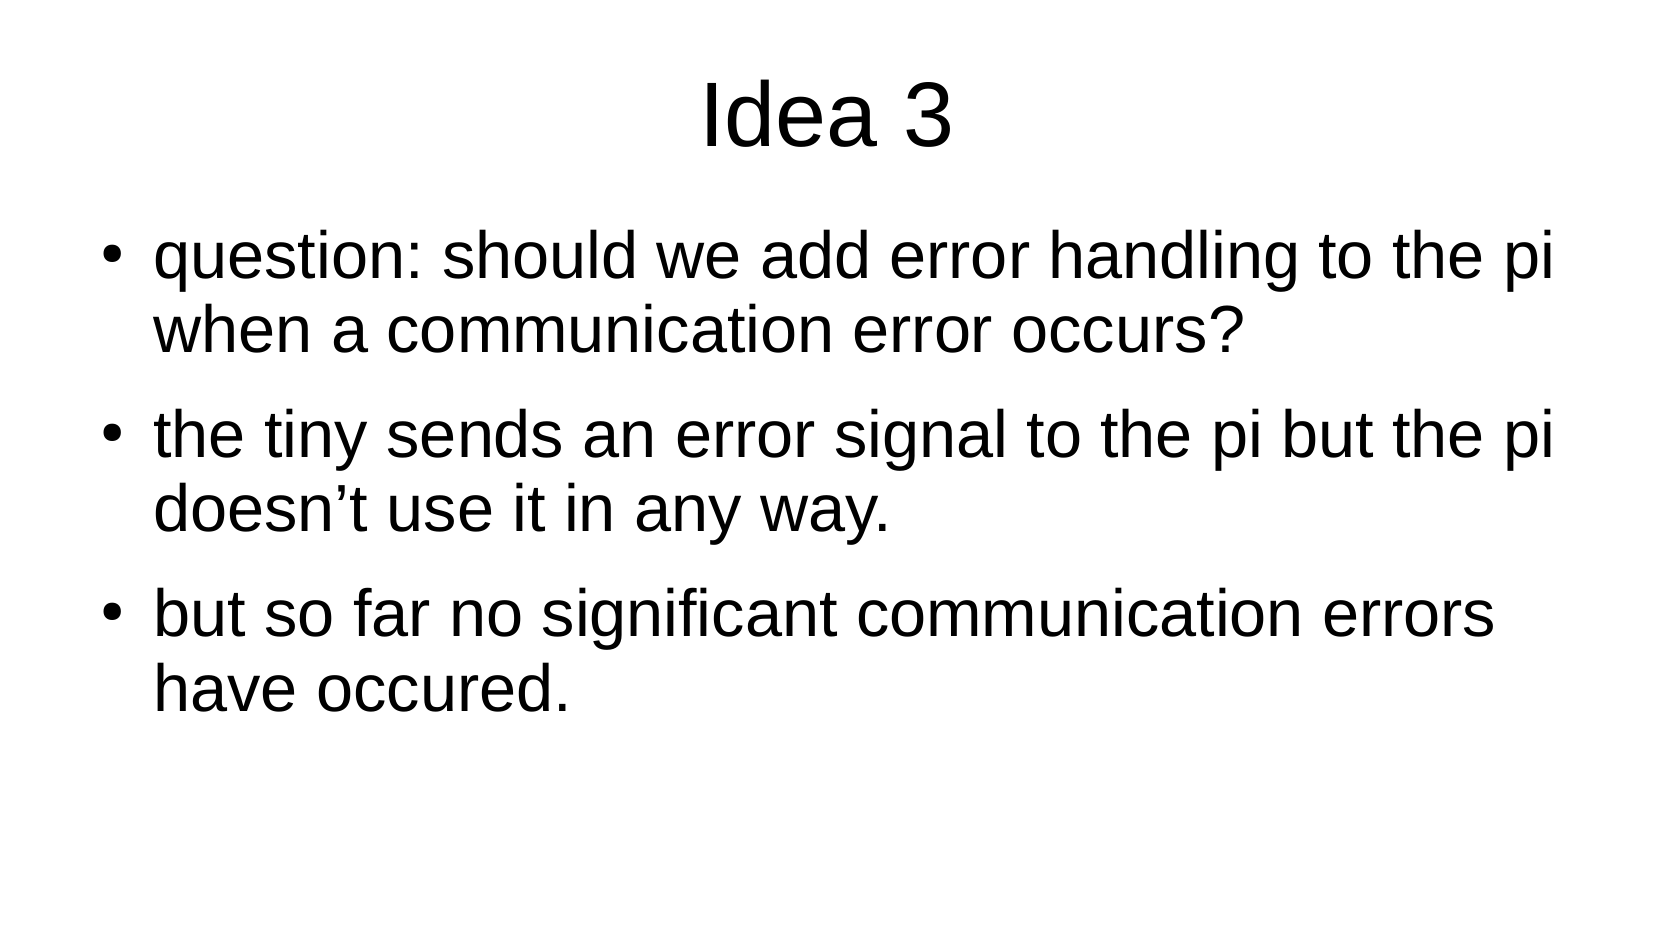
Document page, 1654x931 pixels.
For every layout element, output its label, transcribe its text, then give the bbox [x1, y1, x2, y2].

list question: should we add error handling to the pi when a communication error occurs? the tiny sends an error signal to the pi but the pi doesn’t use it in any way. but so far no significant communication errors have occured. [82, 217, 1571, 758]
title Idea 3 [82, 37, 1571, 193]
